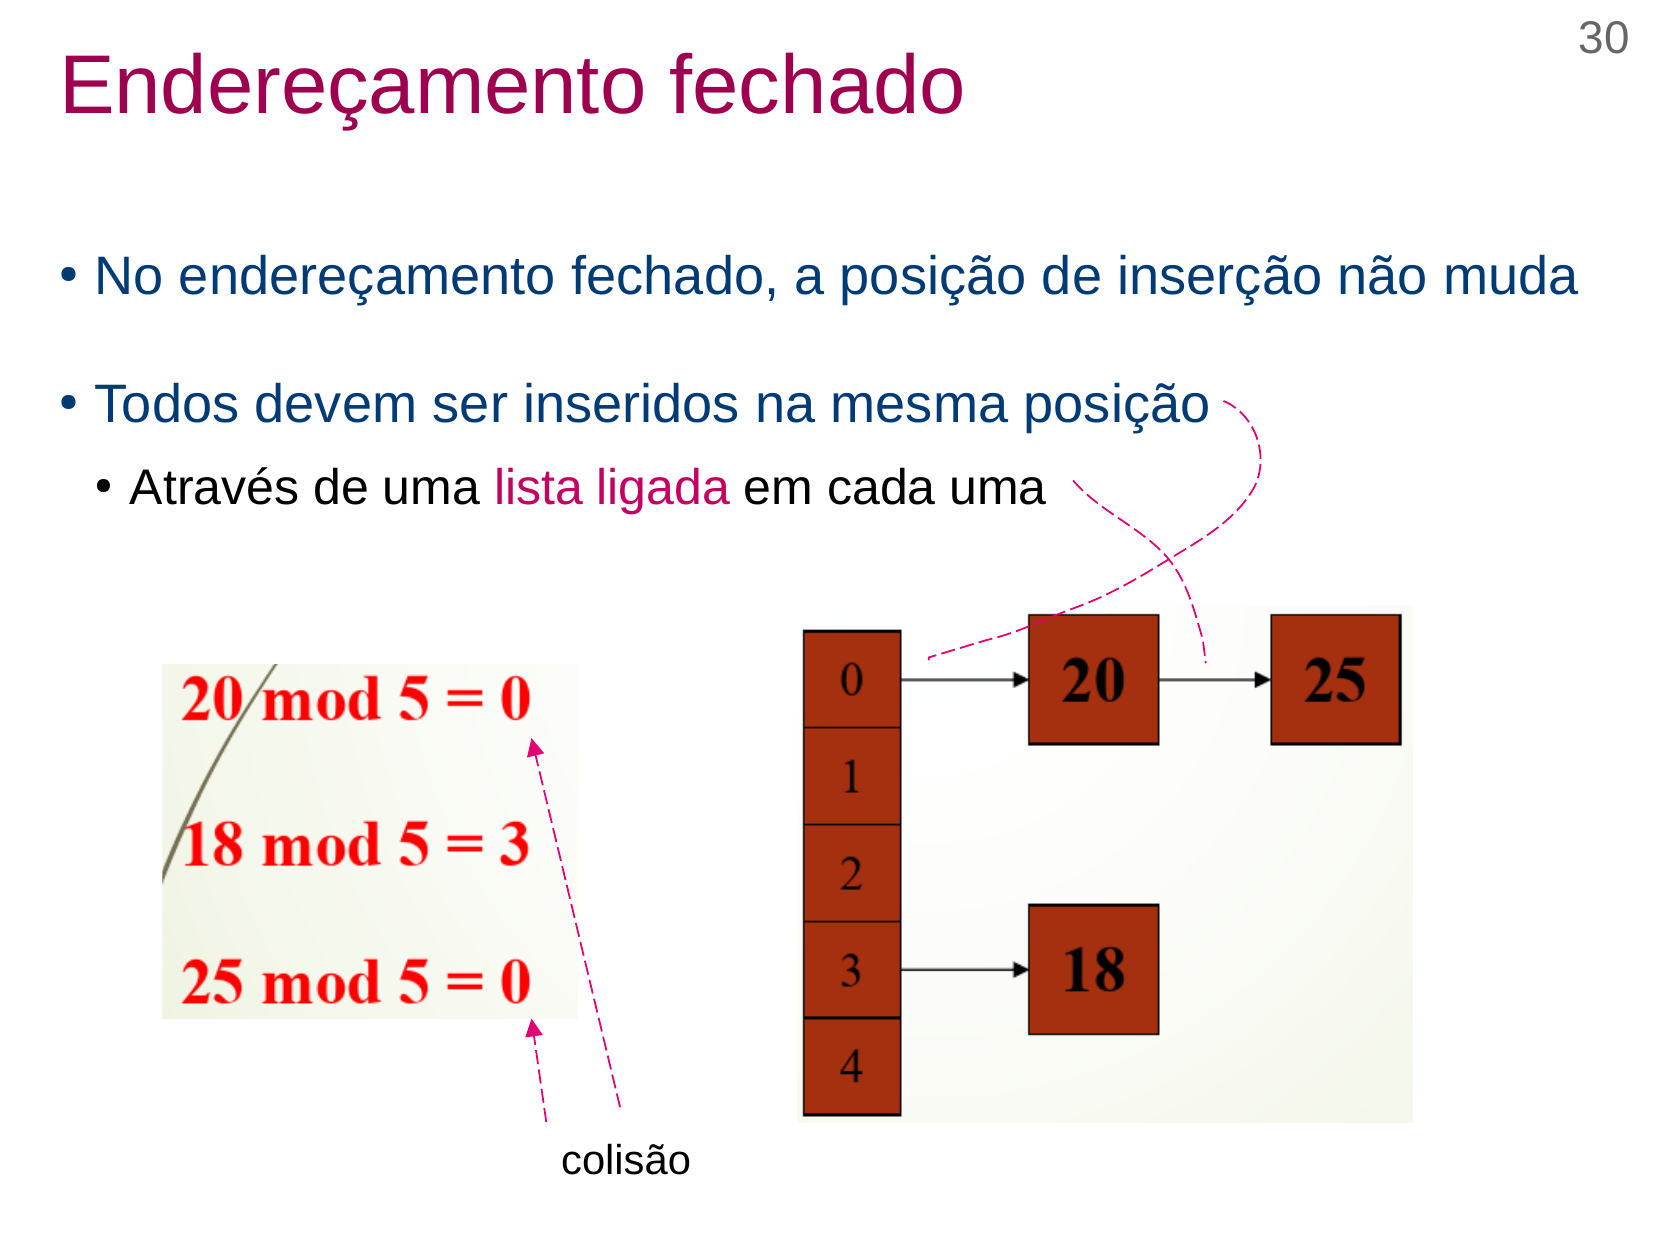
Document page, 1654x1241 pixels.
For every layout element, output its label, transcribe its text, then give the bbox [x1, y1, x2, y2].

title Endereçamento fechado [59, 29, 1595, 148]
list No endereçamento fechado, a posição de inserção não muda Todos devem ser inseridos na mesma posição Através de uma lista ligada em cada uma [59, 236, 1595, 1211]
text_box colisão [546, 1122, 707, 1191]
picture [162, 664, 578, 1019]
picture [797, 605, 1413, 1123]
